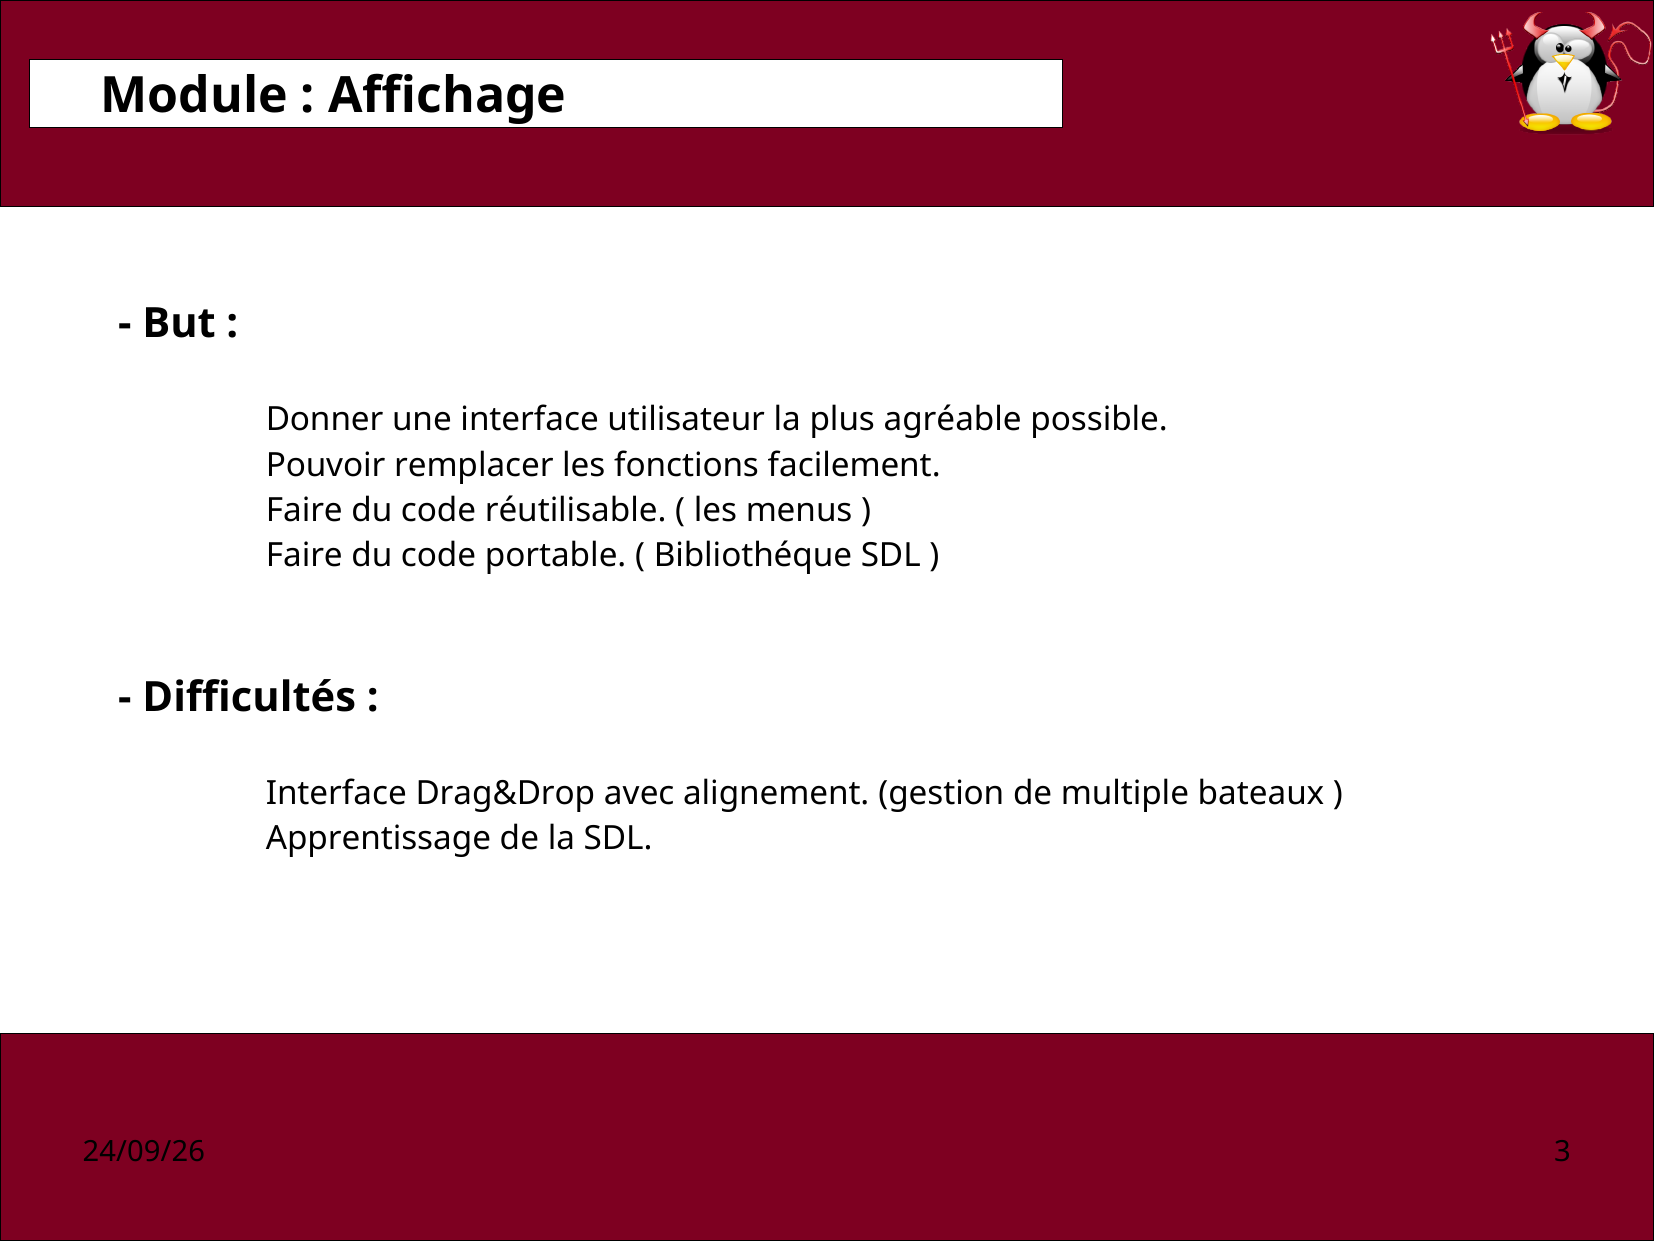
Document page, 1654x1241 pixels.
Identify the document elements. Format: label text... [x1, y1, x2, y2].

text_box Module : Affichage [29, 59, 1063, 122]
text_box - But : Donner une interface utilisateur la plus agréable possible. Pouvoir remplacer les fonctions facilement. Faire du code réutilisable. ( les menus ) Faire du code portable. ( Bibliothéque SDL ) - Difficultés : Interface Drag&Drop avec alignement. (gestion de multiple bateaux ) Apprentissage de la SDL. [118, 236, 1536, 891]
picture [0, 207, 1654, 1033]
picture [1476, 0, 1654, 178]
